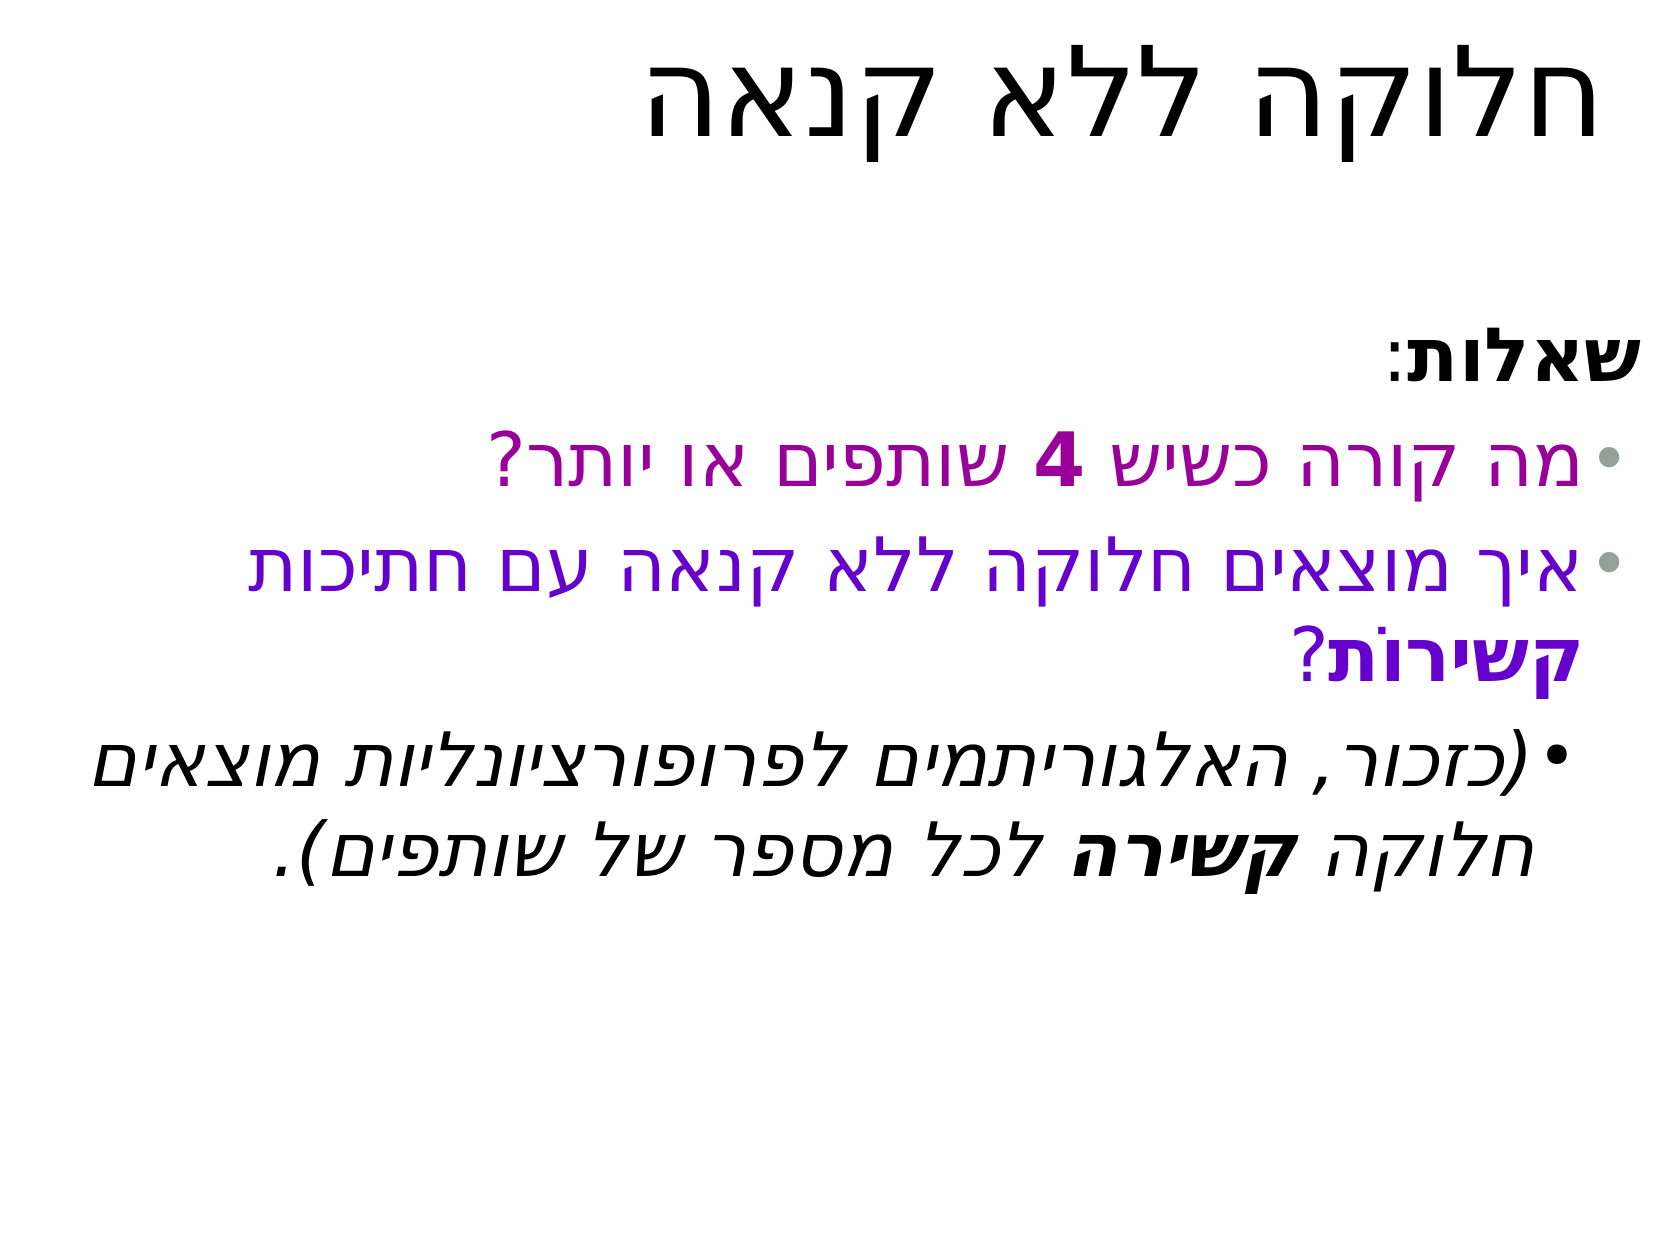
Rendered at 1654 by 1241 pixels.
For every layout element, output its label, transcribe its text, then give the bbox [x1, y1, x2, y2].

title חלוקה ללא קנאה [30, 7, 1654, 166]
text_box שאלות: מה קורה כשיש 4 שותפים או יותר? איך מוצאים חלוקה ללא קנאה עם חתיכות קשירוֹת? (כזכור, האלגוריתמים לפרופורציונליות מוצאים חלוקה קשירה לכל מספר של שותפים). [2, 298, 1654, 825]
